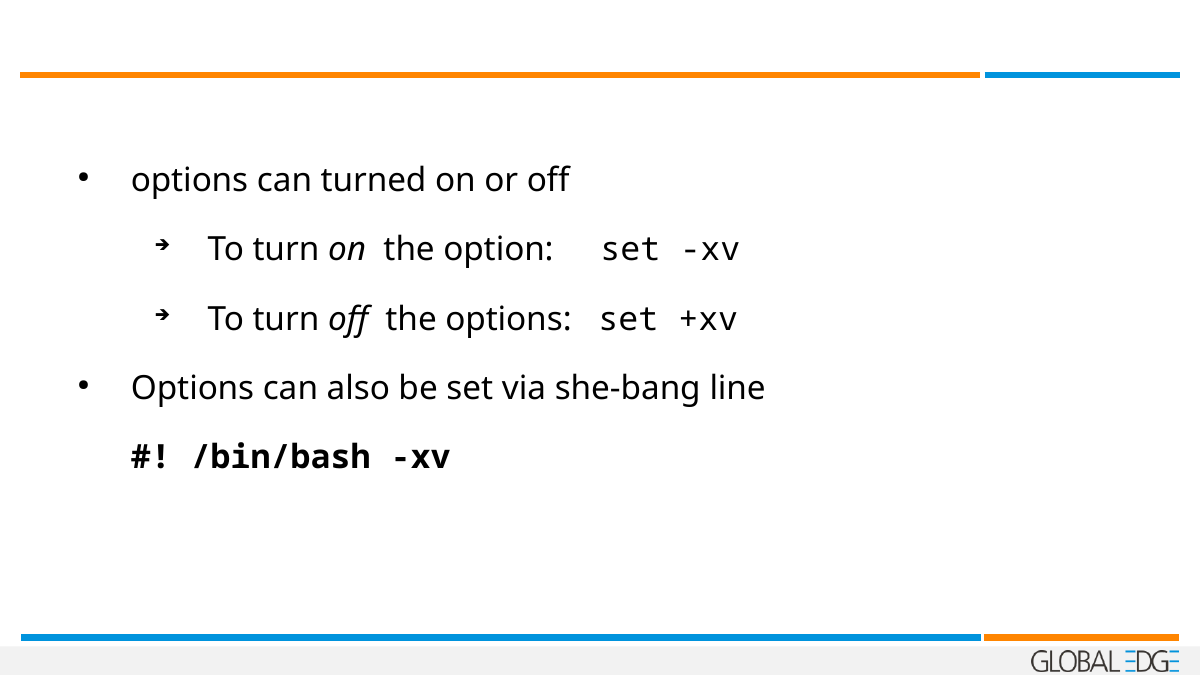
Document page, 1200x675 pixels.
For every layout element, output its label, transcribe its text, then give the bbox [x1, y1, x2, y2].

picture [1031, 650, 1179, 672]
list options can turned on or off To turn on the option: set -xv To turn off the options: set +xv Options can also be set via she-bang line #! /bin/bash -xv [60, 157, 1140, 550]
